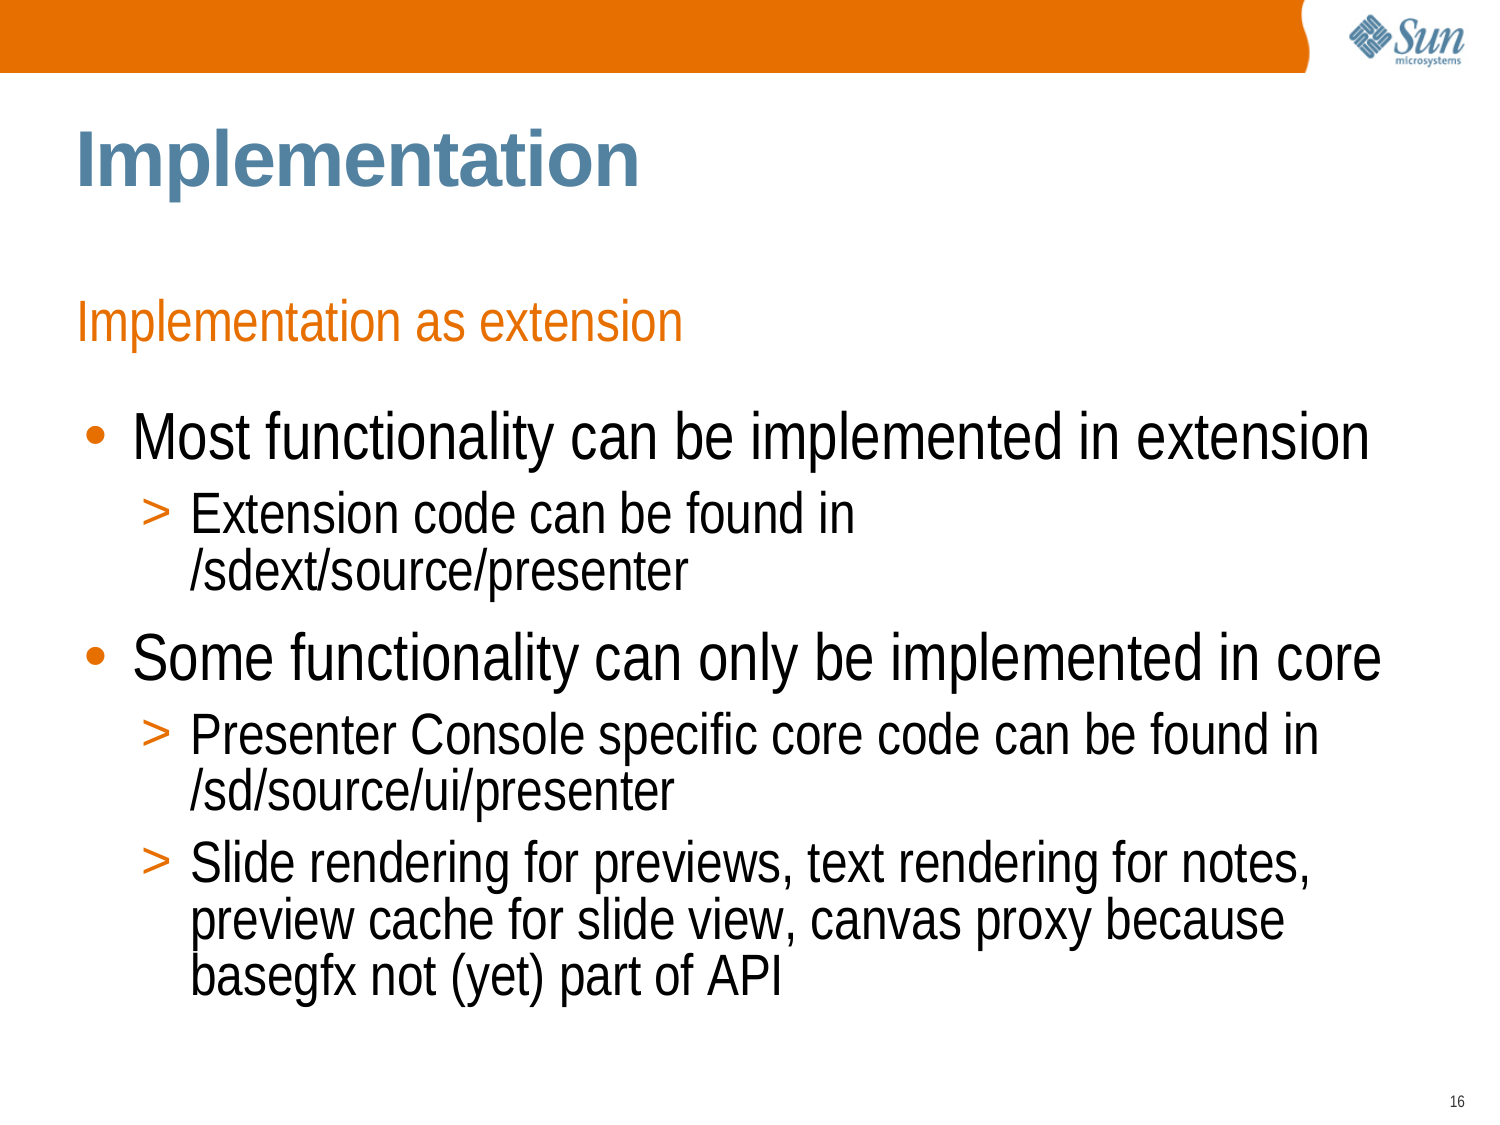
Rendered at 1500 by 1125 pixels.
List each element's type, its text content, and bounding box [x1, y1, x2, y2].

text_box Implementation as extension [76, 295, 1345, 364]
title Implementation [75, 123, 1437, 227]
list Most functionality can be implemented in extension Extension code can be found in /sdext/source/presenter Some functionality can only be implemented in core Presenter Console specific core code can be found in /sd/source/ui/presenter Slide rendering for previews, text rendering for notes, preview cache for slide view, canvas proxy because basegfx not (yet) part of API [64, 407, 1401, 1080]
picture [0, 0, 1500, 73]
